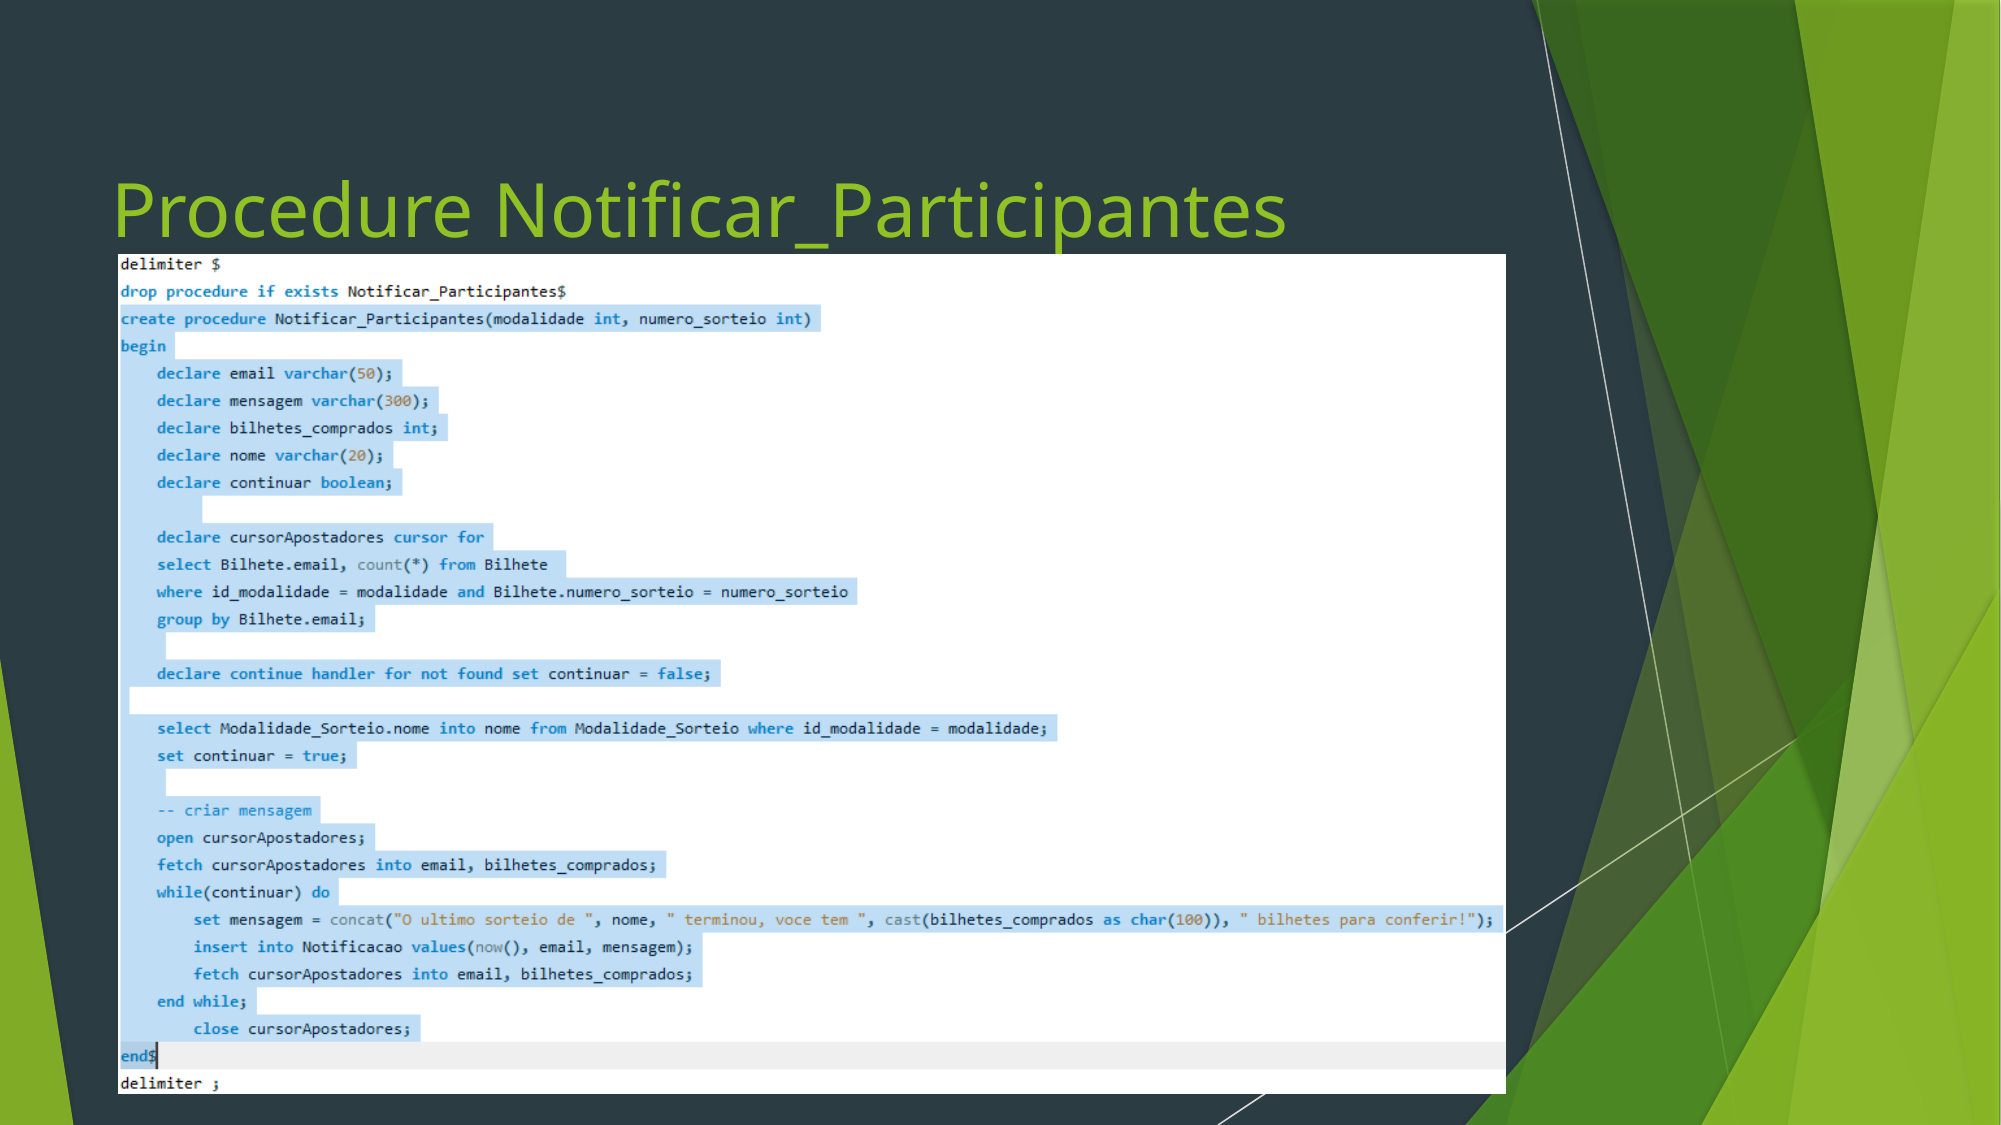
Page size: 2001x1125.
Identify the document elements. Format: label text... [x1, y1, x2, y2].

title Procedure Notificar_Participantes [111, 99, 1522, 317]
picture [118, 254, 1506, 1094]
